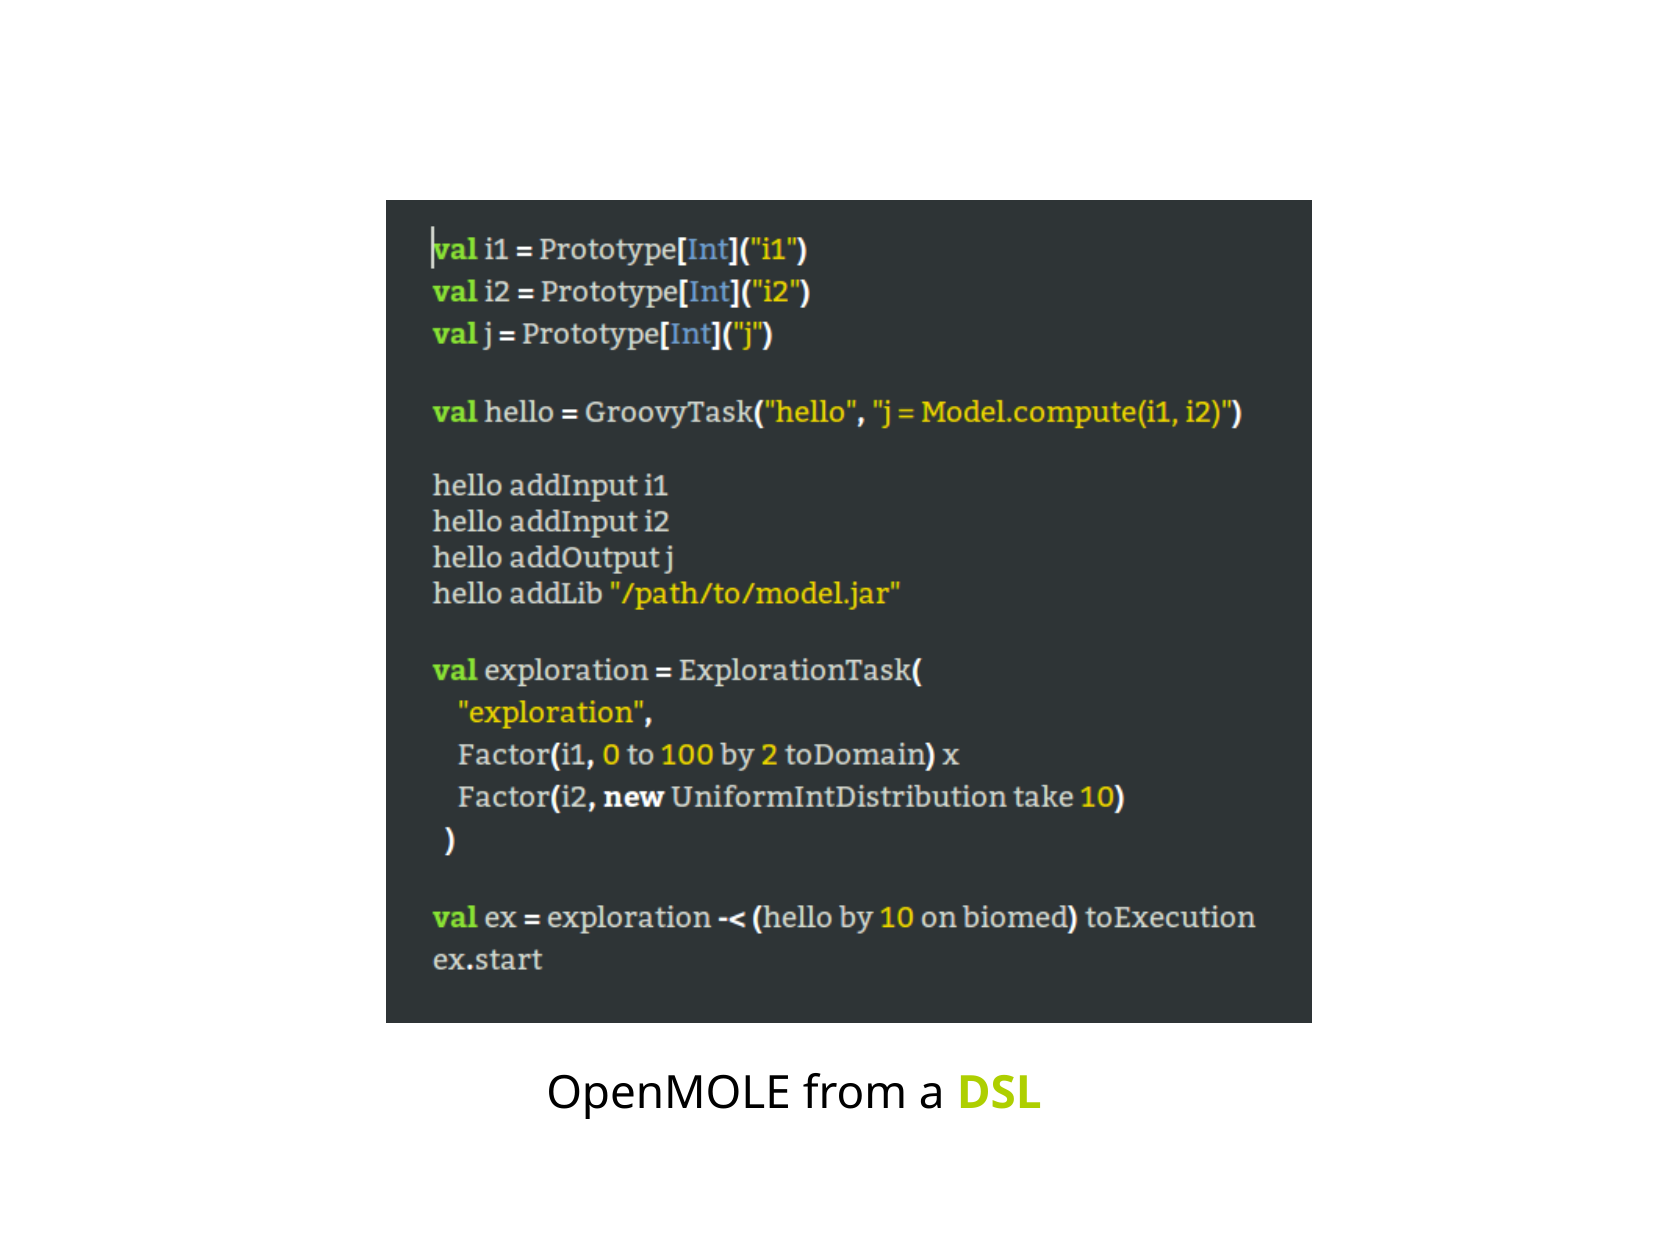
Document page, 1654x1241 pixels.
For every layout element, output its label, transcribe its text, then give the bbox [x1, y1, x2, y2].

text_box OpenMOLE from a DSL [531, 1052, 1252, 1241]
picture [386, 200, 1312, 1023]
